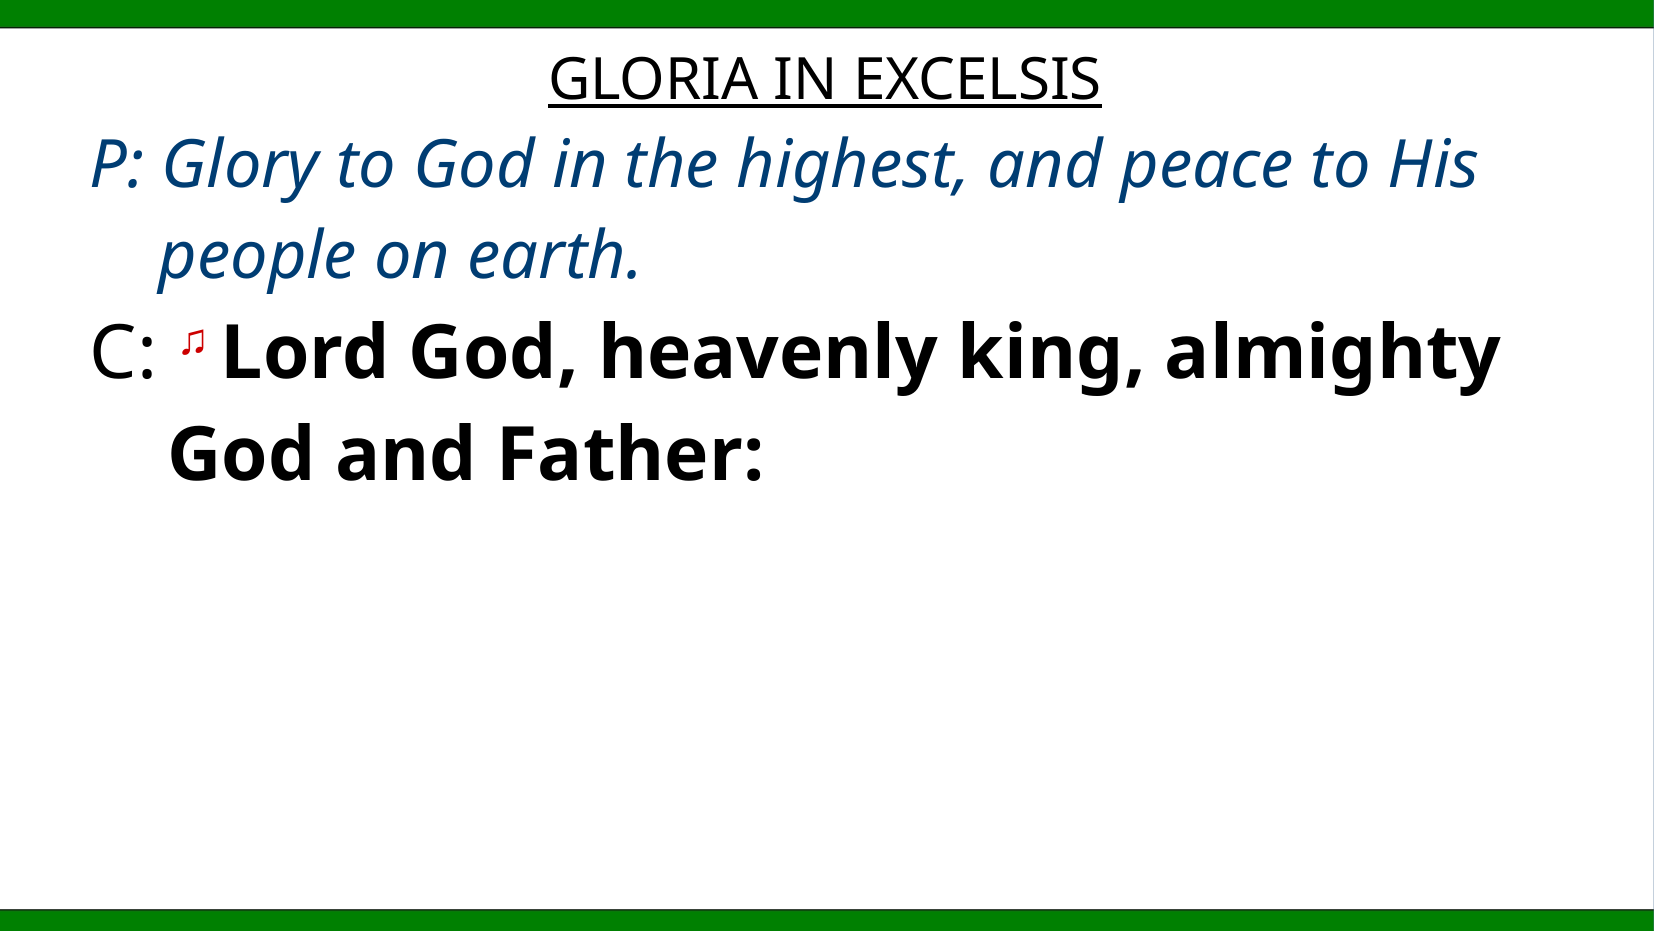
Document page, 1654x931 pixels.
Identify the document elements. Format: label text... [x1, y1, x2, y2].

text_box GLORIA IN EXCELSIS P: Glory to God in the highest, and peace to His people on earth. C: ♫ Lord God, heavenly king, almighty God and Father: [75, 30, 1576, 500]
picture [0, 0, 1654, 931]
